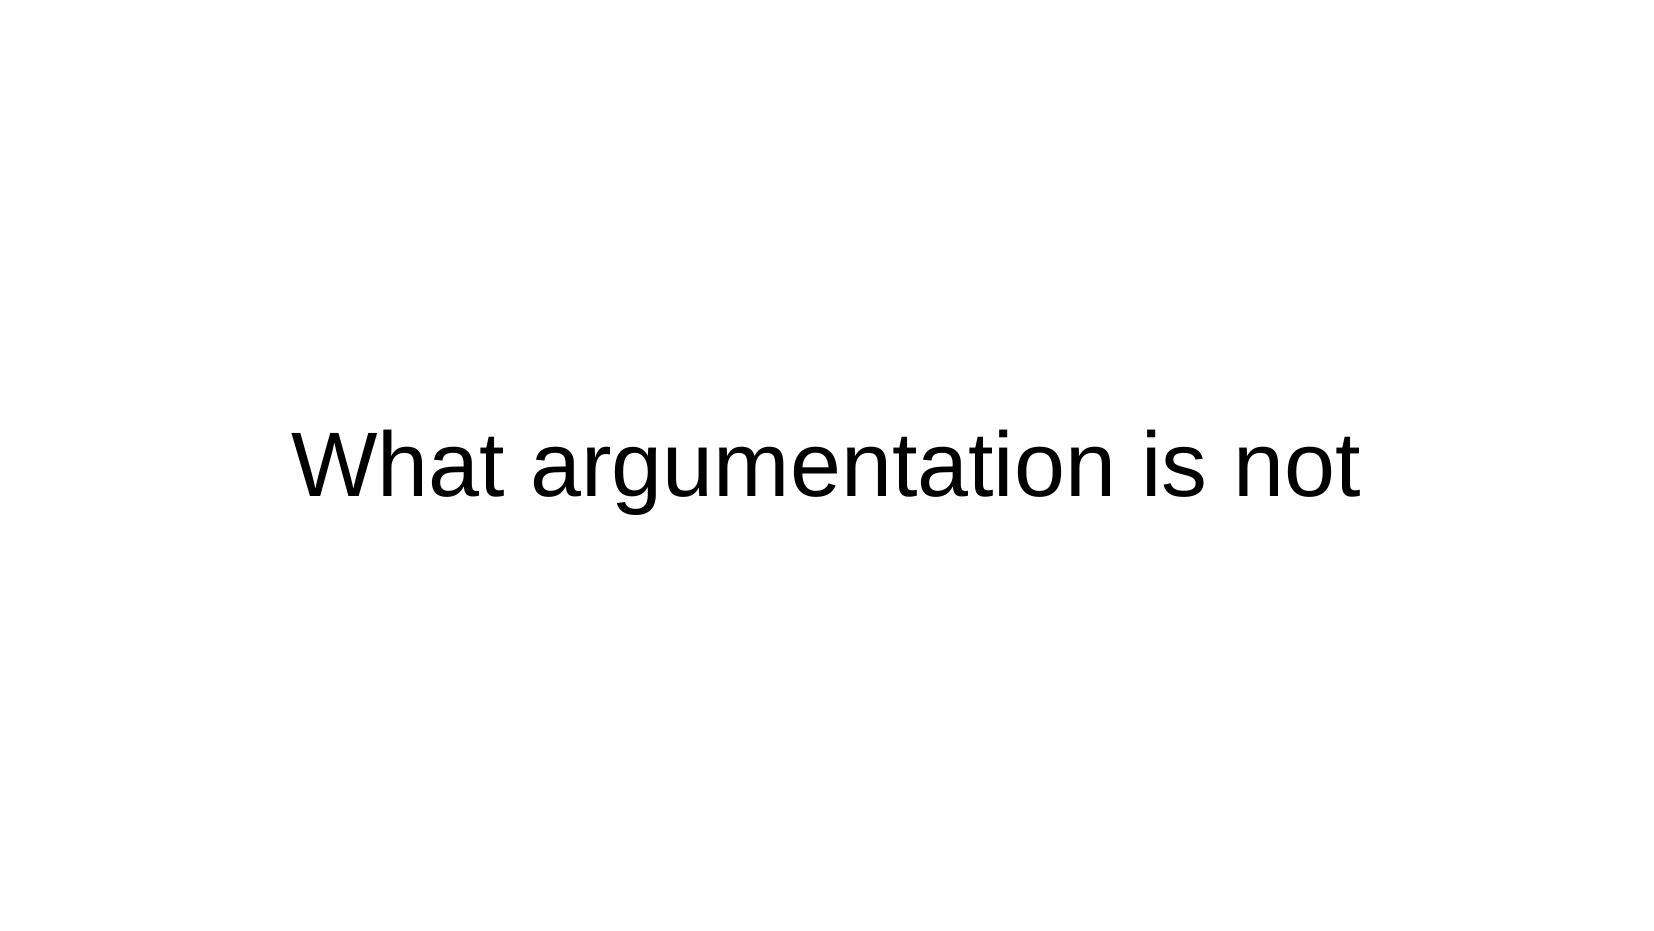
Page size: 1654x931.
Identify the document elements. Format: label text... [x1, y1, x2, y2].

title What argumentation is not [82, 0, 1571, 931]
